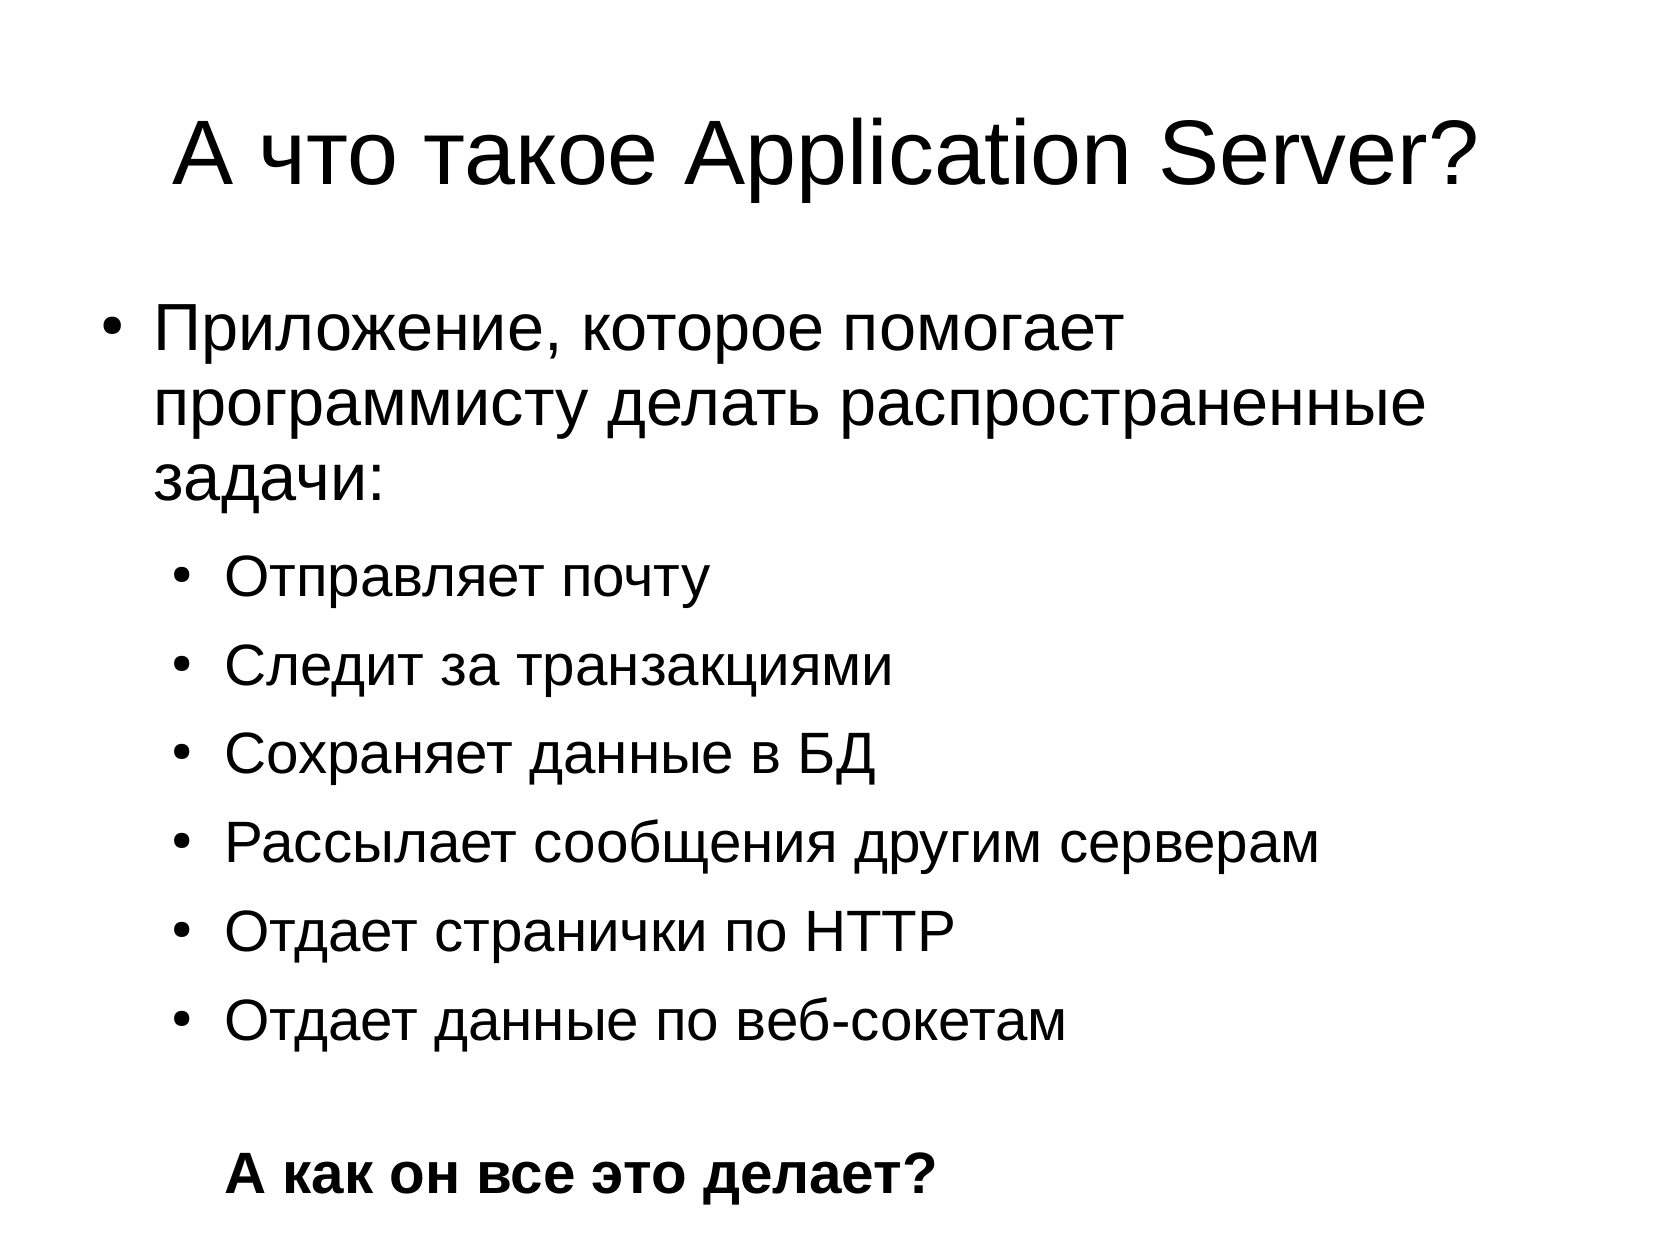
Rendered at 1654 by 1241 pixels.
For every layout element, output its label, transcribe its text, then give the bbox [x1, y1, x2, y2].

list Приложение, которое помогает программисту делать распространенные задачи: Отправляет почту Следит за транзакциями Сохраняет данные в БД Рассылает сообщения другим серверам Отдает странички по HTTP Отдает данные по веб-сокетам А как он все это делает? [82, 290, 1571, 1241]
title А что такое Application Server? [82, 49, 1571, 257]
